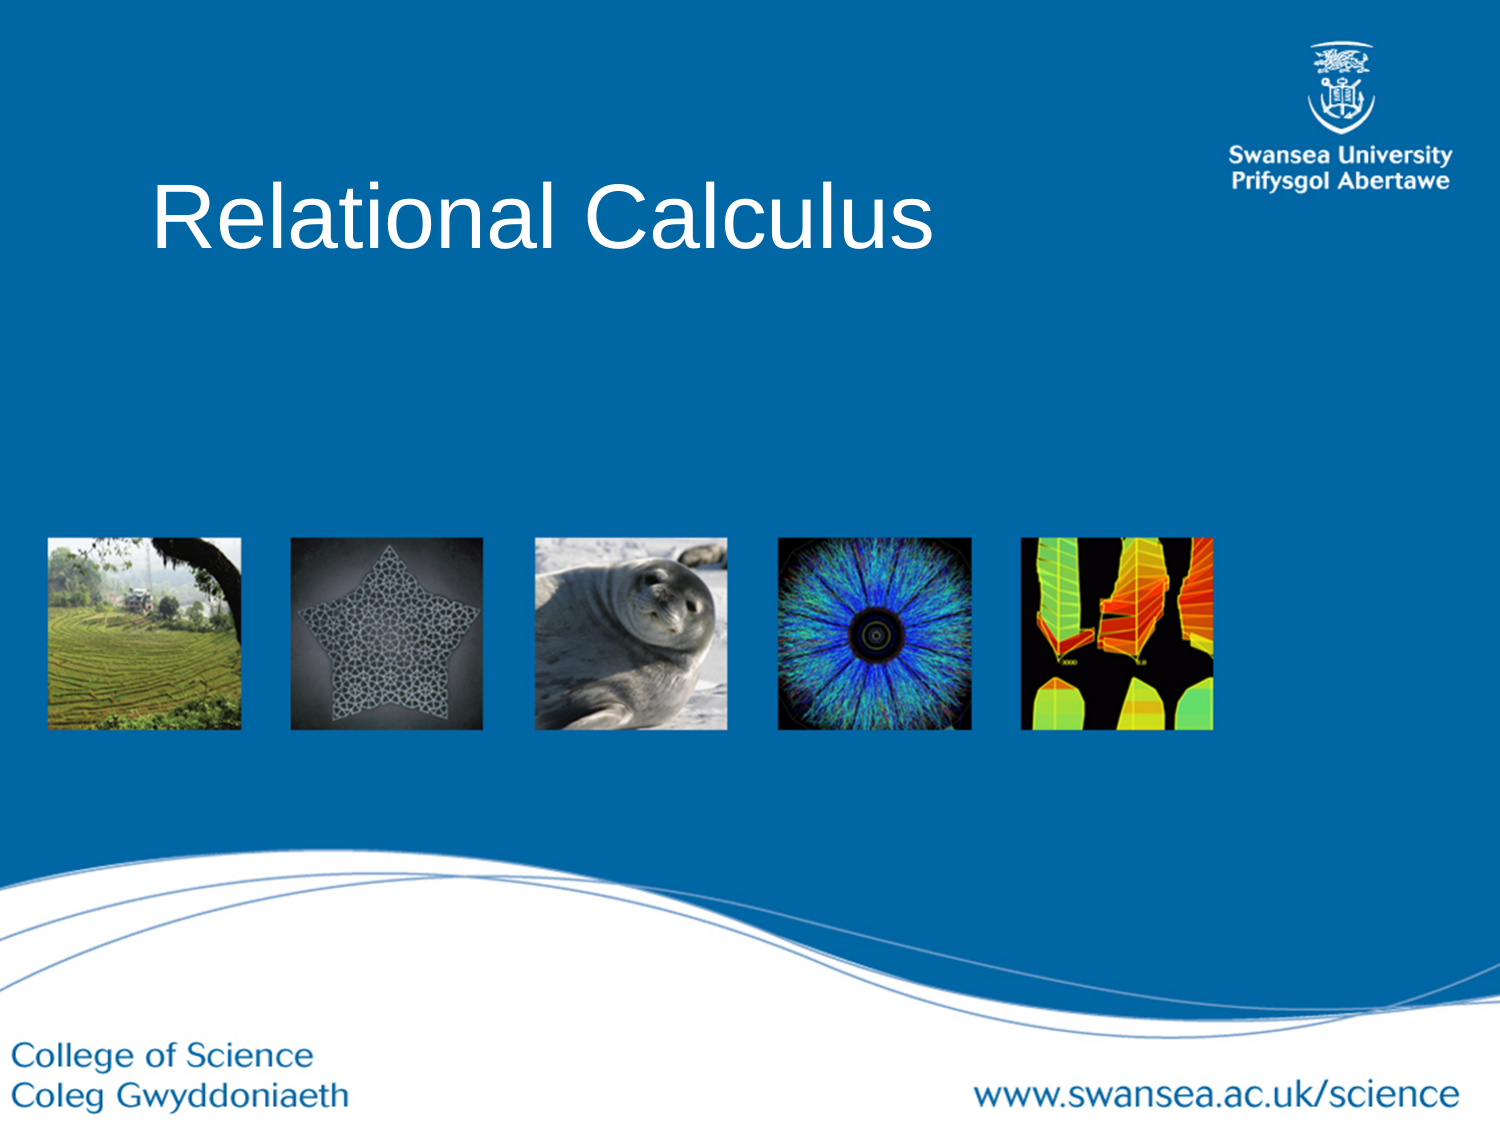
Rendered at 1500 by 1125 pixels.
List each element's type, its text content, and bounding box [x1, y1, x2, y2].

picture [0, 0, 1500, 1125]
text_box Relational Calculus [135, 148, 1211, 274]
